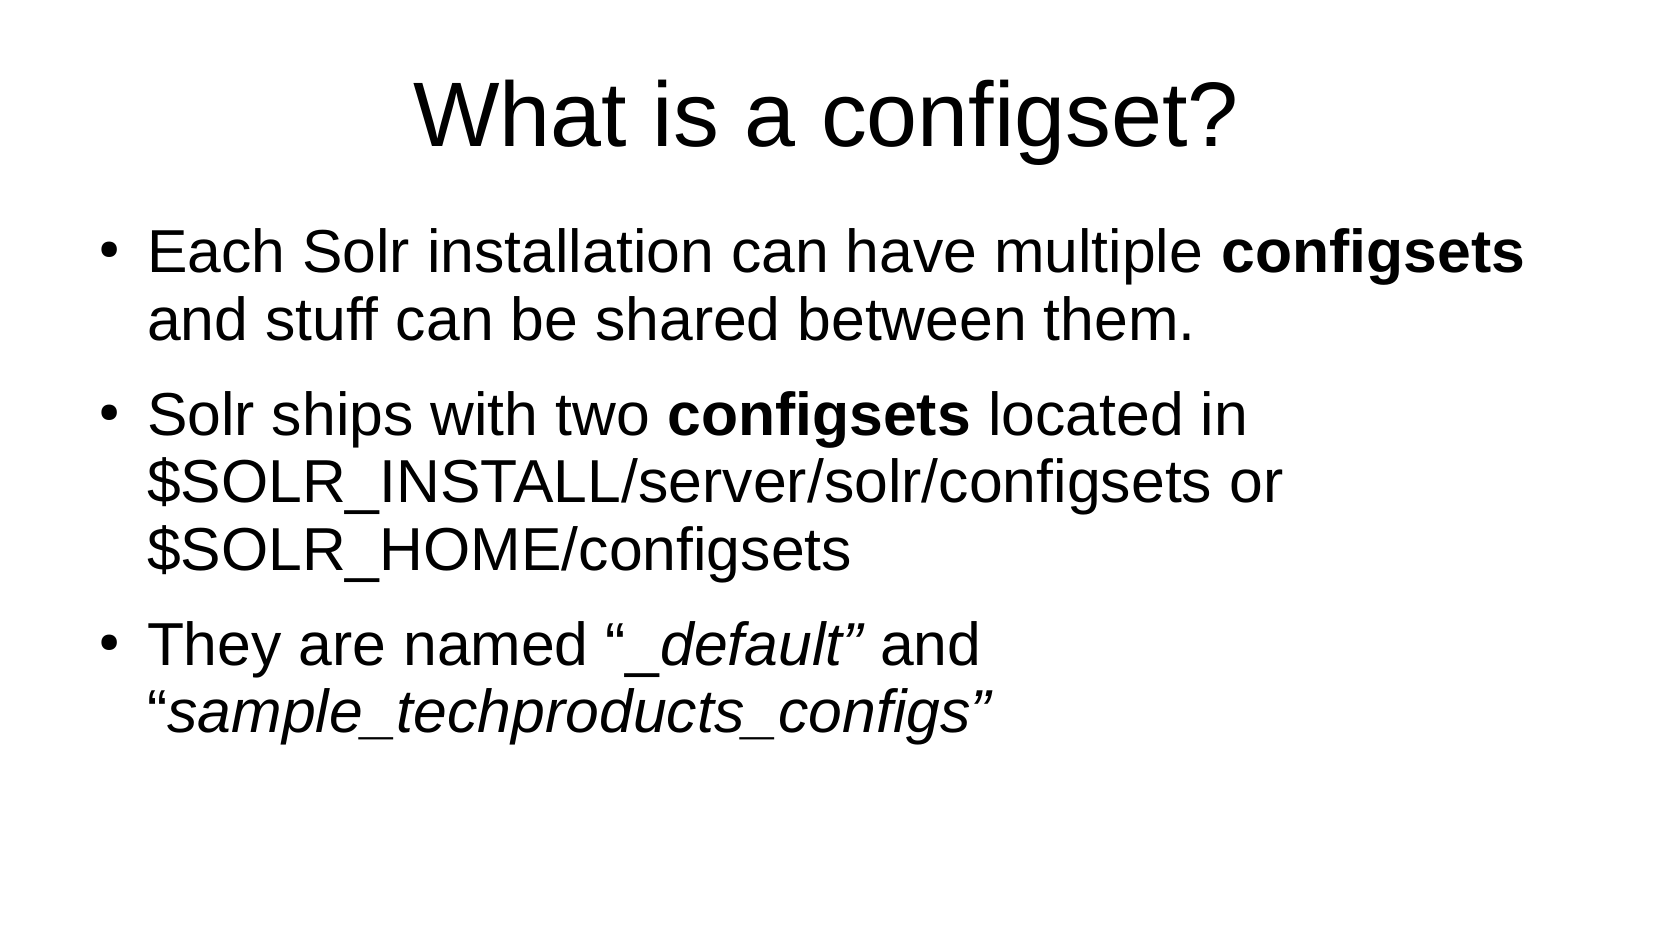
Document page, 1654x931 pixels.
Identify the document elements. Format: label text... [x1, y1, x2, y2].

title What is a configset? [82, 37, 1571, 193]
list Each Solr installation can have multiple configsets and stuff can be shared between them. Solr ships with two configsets located in $SOLR_INSTALL/server/solr/configsets or $SOLR_HOME/configsets They are named “_default” and “sample_techproducts_configs” [82, 217, 1571, 758]
